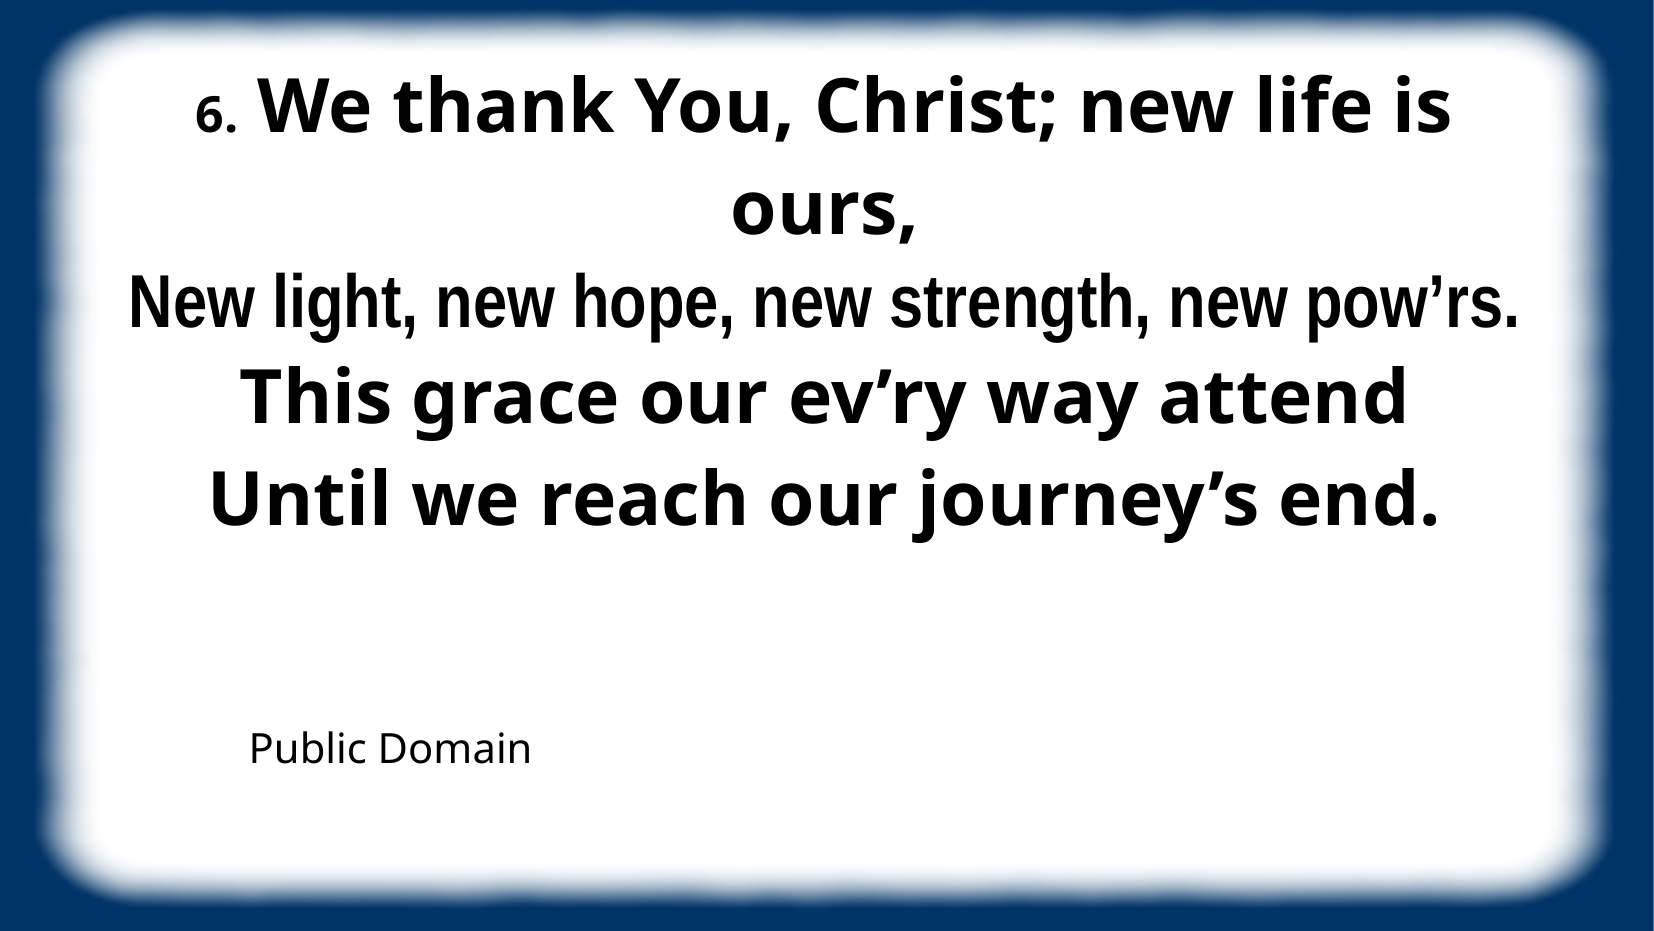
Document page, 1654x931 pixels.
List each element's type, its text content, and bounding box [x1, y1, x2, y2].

text_box 6. We thank You, Christ; new life is ours, New light, new hope, new strength, new pow’rs. This grace our ev’ry way attend Until we reach our journey’s end. Public Domain [105, 45, 1546, 668]
picture [0, 0, 1654, 931]
